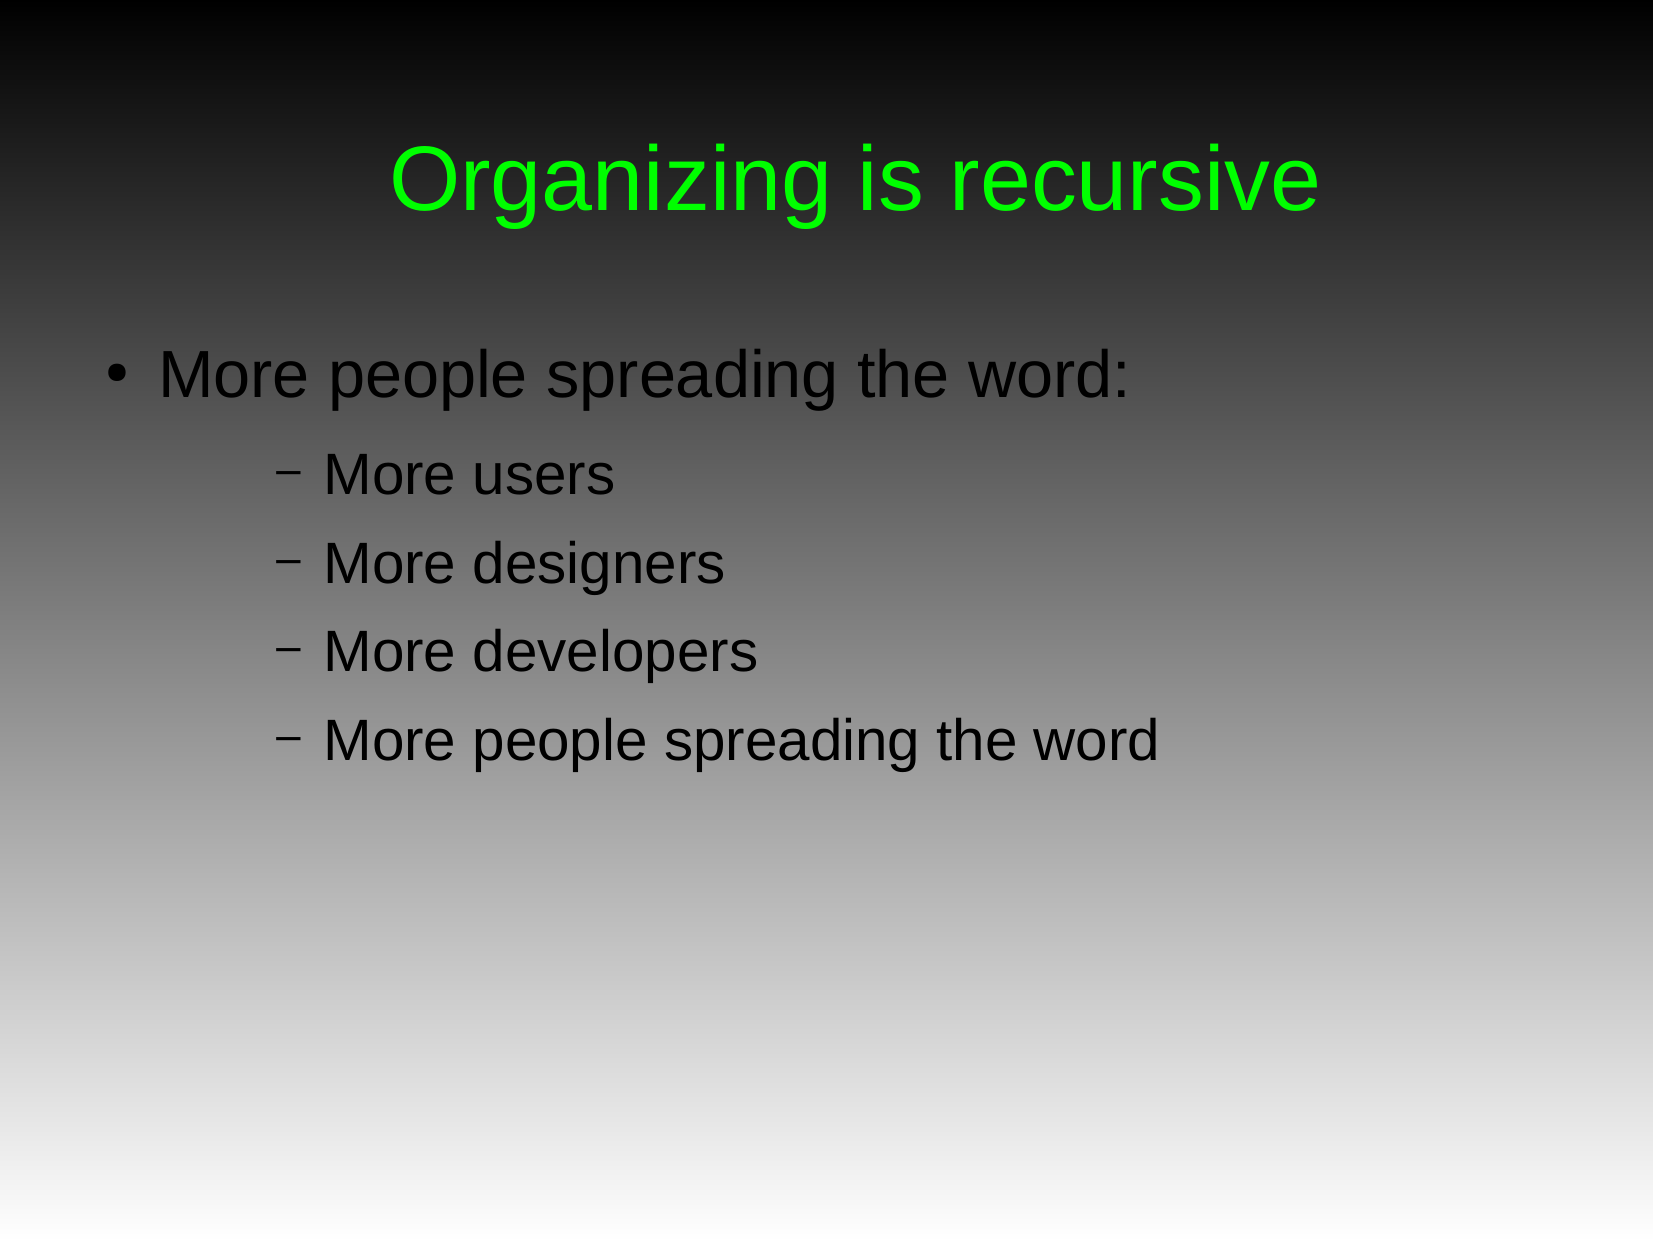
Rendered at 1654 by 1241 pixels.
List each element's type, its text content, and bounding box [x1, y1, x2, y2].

title Organizing is recursive [112, 75, 1601, 283]
list More people spreading the word: More users More designers More developers More people spreading the word [87, 337, 1576, 863]
